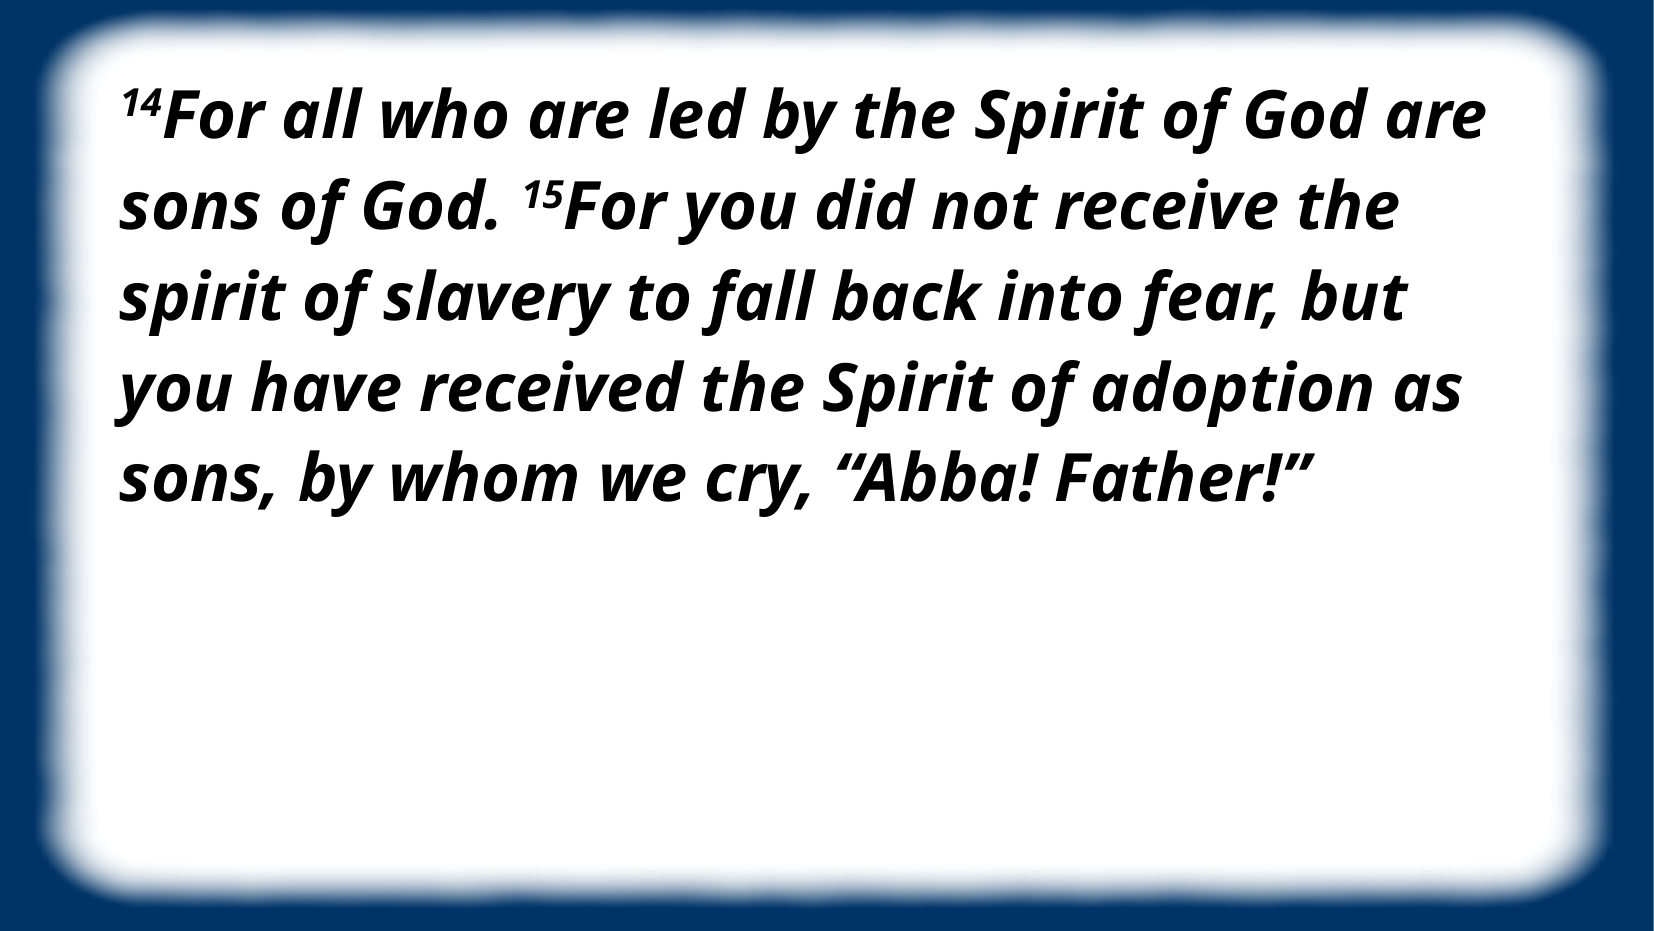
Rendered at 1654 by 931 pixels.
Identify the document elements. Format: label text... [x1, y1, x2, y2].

picture [0, 0, 1654, 931]
text_box 14For all who are led by the Spirit of God are sons of God. 15For you did not receive the spirit of slavery to fall back into fear, but you have received the Spirit of adoption as sons, by whom we cry, “Abba! Father!” [105, 60, 1546, 519]
